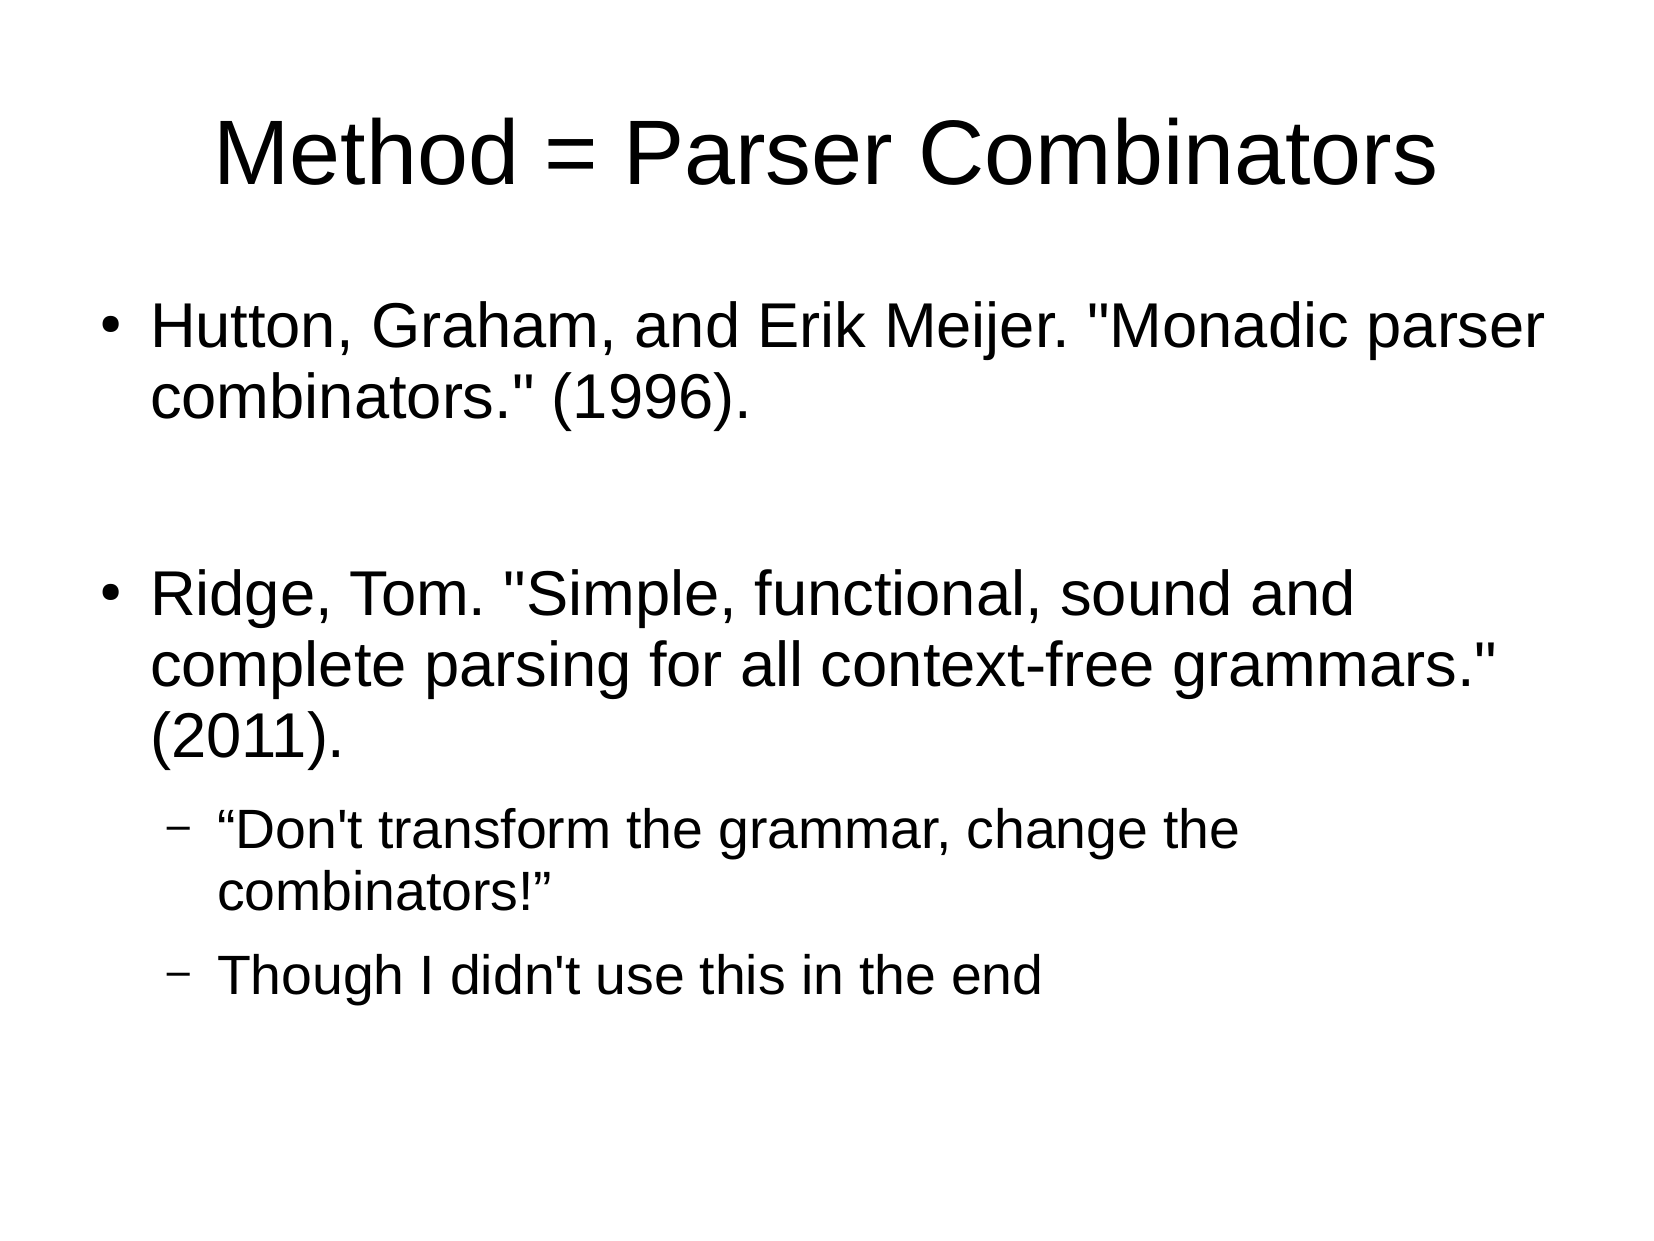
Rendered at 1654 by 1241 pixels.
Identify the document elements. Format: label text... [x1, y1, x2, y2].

list Hutton, Graham, and Erik Meijer. "Monadic parser combinators." (1996). Ridge, Tom. "Simple, functional, sound and complete parsing for all context-free grammars." (2011). “Don't transform the grammar, change the combinators!” Though I didn't use this in the end [82, 290, 1571, 1010]
title Method = Parser Combinators [82, 49, 1571, 257]
